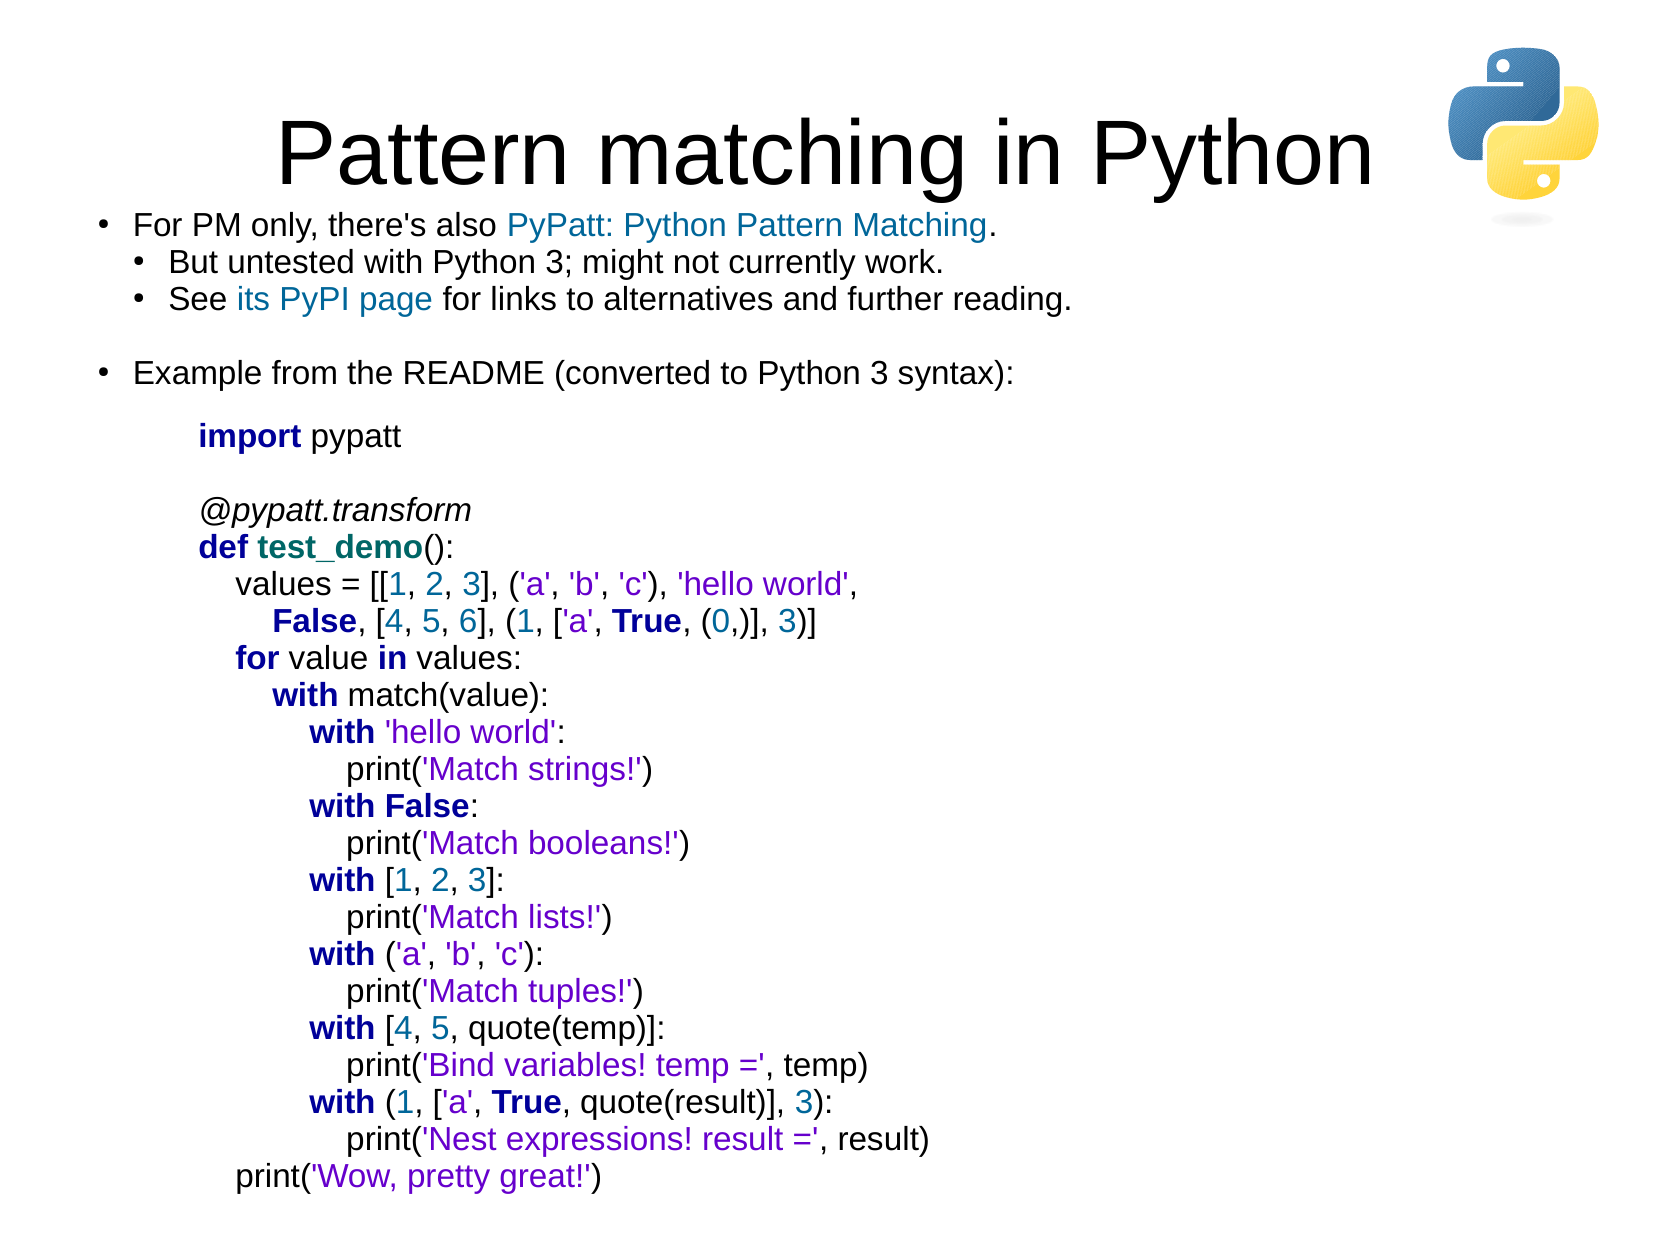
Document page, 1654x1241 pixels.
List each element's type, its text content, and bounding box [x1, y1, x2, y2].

text_box import pypatt @pypatt.transform def test_demo(): values = [[1, 2, 3], ('a', 'b', 'c'), 'hello world', False, [4, 5, 6], (1, ['a', True, (0,)], 3)] for value in values: with match(value): with 'hello world': print('Match strings!') with False: print('Match booleans!') with [1, 2, 3]: print('Match lists!') with ('a', 'b', 'c'): print('Match tuples!') with [4, 5, quote(temp)]: print('Bind variables! temp =', temp) with (1, ['a', True, quote(result)], 3): print('Nest expressions! result =', result) print('Wow, pretty great!') [183, 410, 947, 1213]
picture [1448, 47, 1609, 242]
text_box For PM only, there's also PyPatt: Python Pattern Matching. But untested with Python 3; might not currently work. See its PyPI page for links to alternatives and further reading. Example from the README (converted to Python 3 syntax): [82, 199, 1561, 1173]
title Pattern matching in Python [82, 49, 1448, 199]
